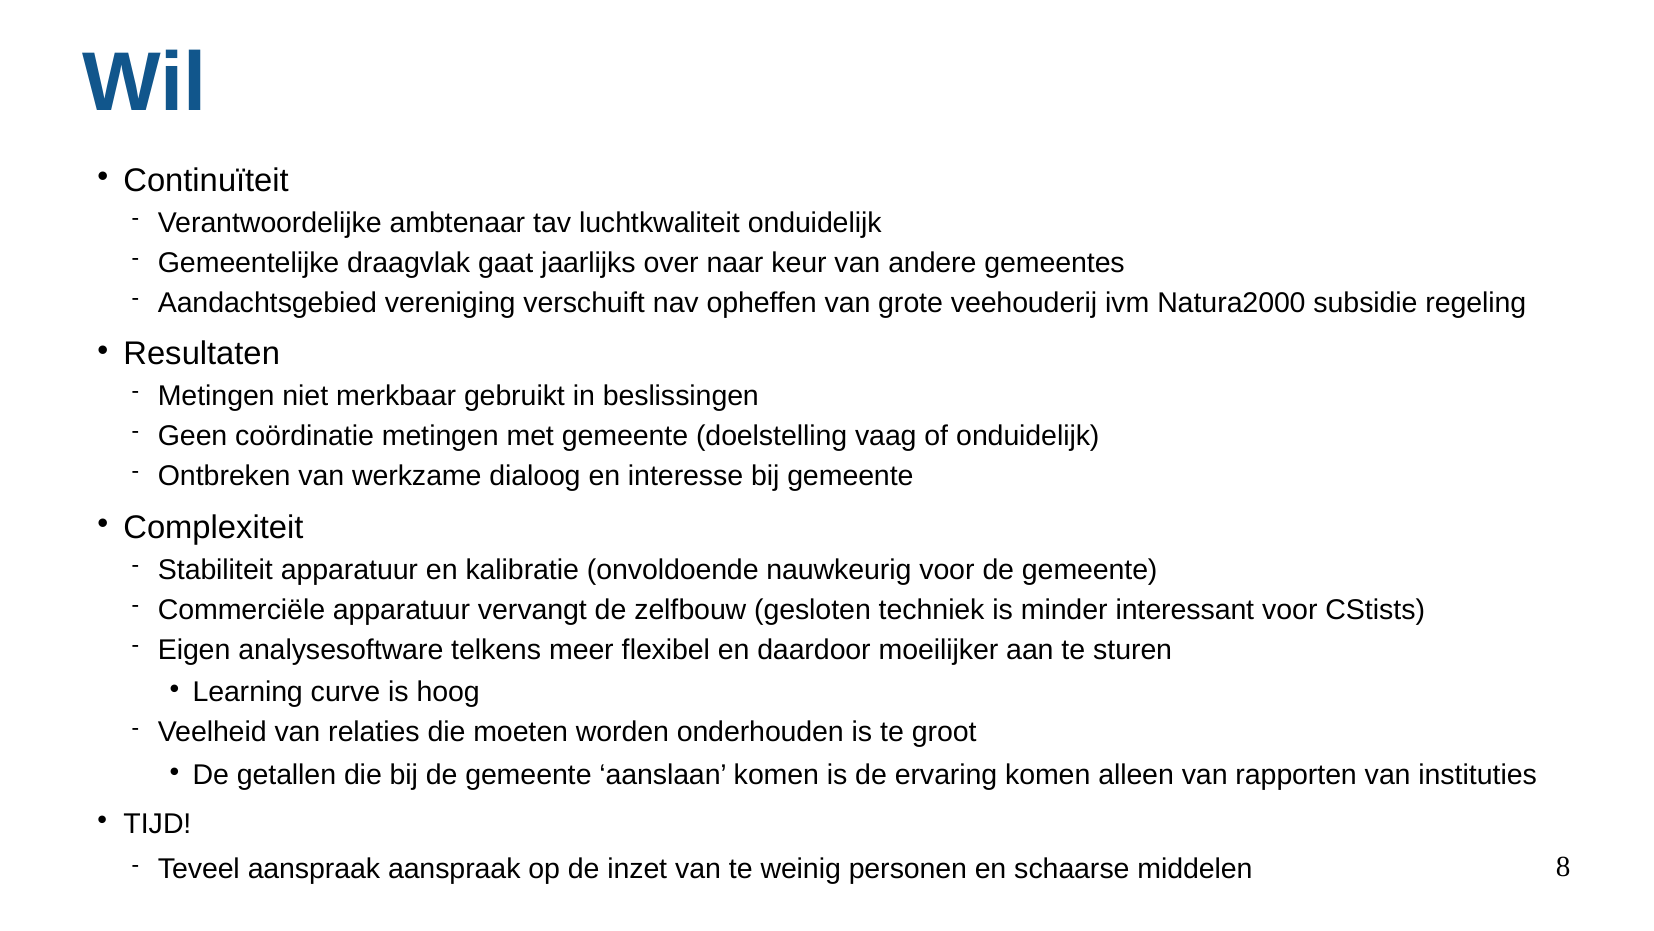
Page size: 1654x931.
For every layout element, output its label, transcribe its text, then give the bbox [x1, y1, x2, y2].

title Wil [82, 27, 1571, 128]
list Continuïteit Verantwoordelijke ambtenaar tav luchtkwaliteit onduidelijk Gemeentelijke draagvlak gaat jaarlijks over naar keur van andere gemeentes Aandachtsgebied vereniging verschuift nav opheffen van grote veehouderij ivm Natura2000 subsidie regeling Resultaten Metingen niet merkbaar gebruikt in beslissingen Geen coördinatie metingen met gemeente (doelstelling vaag of onduidelijk) Ontbreken van werkzame dialoog en interesse bij gemeente Complexiteit Stabiliteit apparatuur en kalibratie (onvoldoende nauwkeurig voor de gemeente) Commerciële apparatuur vervangt de zelfbouw (gesloten techniek is minder interessant voor CStists) Eigen analysesoftware telkens meer flexibel en daardoor moeilijker aan te sturen Learning curve is hoog Veelheid van relaties die moeten worden onderhouden is te groot De getallen die bij de gemeente ‘aanslaan’ komen is de ervaring komen alleen van rapporten van instituties TIJD! Teveel aanspraak aanspraak op de inzet van te weinig personen en schaarse middelen [88, 158, 1577, 886]
